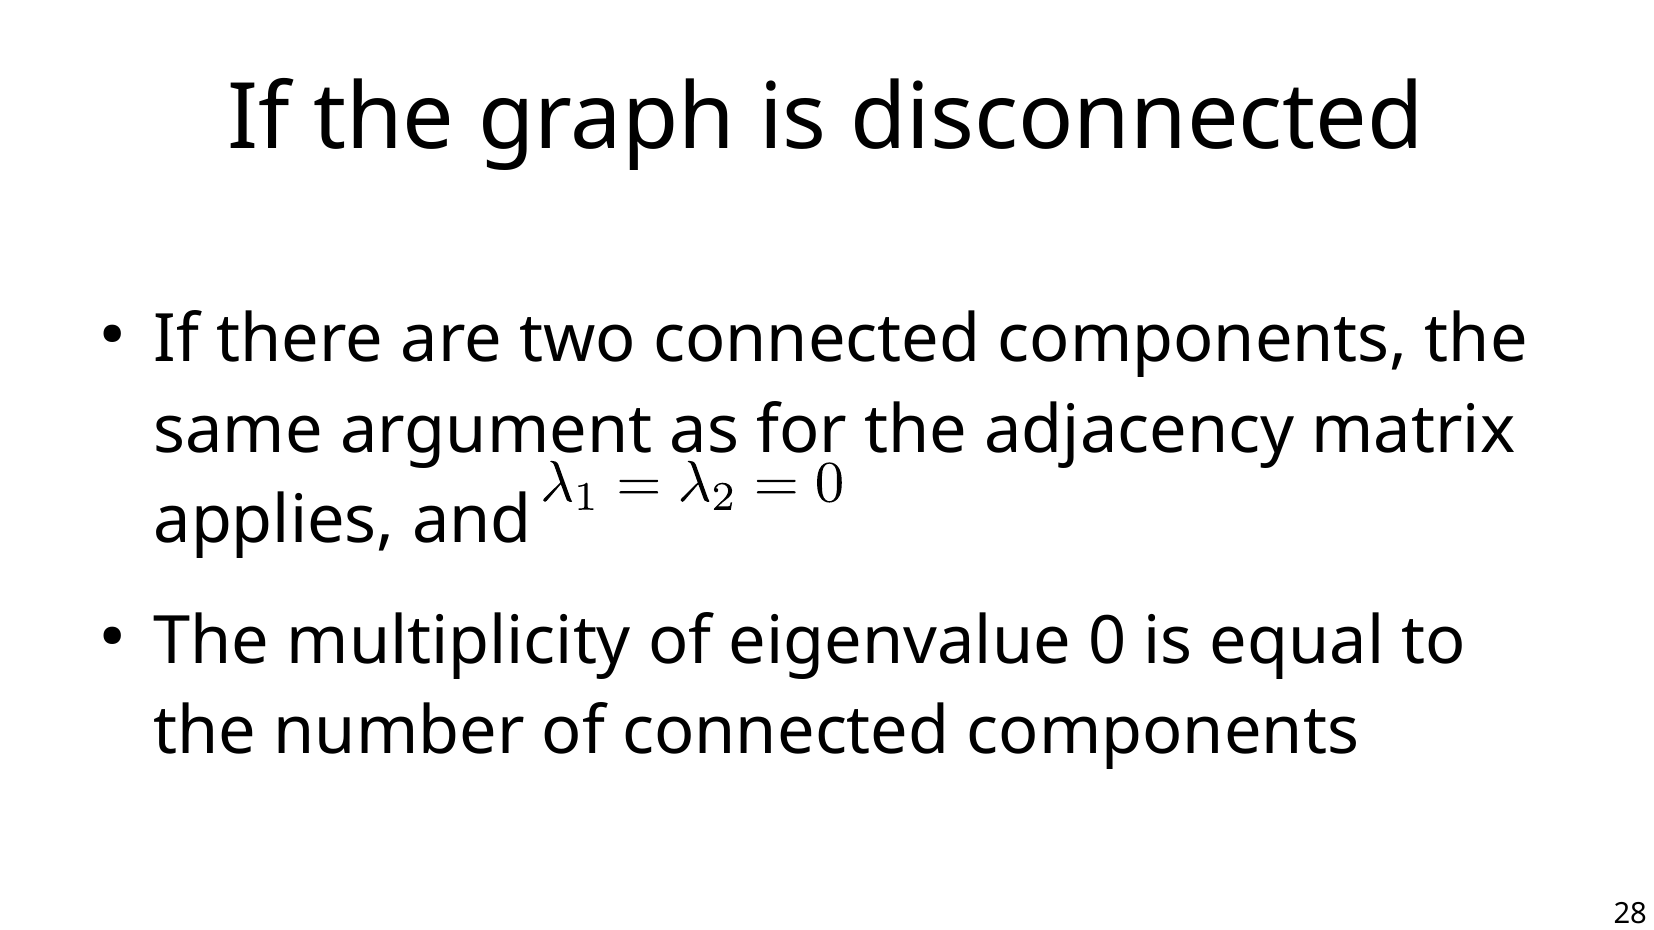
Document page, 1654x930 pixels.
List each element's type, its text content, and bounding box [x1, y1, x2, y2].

text_box [540, 460, 845, 511]
title If the graph is disconnected [82, 49, 1571, 257]
list If there are two connected components, the same argument as for the adjacency matrix applies, and The multiplicity of eigenvalue 0 is equal to the number of connected components [82, 290, 1571, 930]
